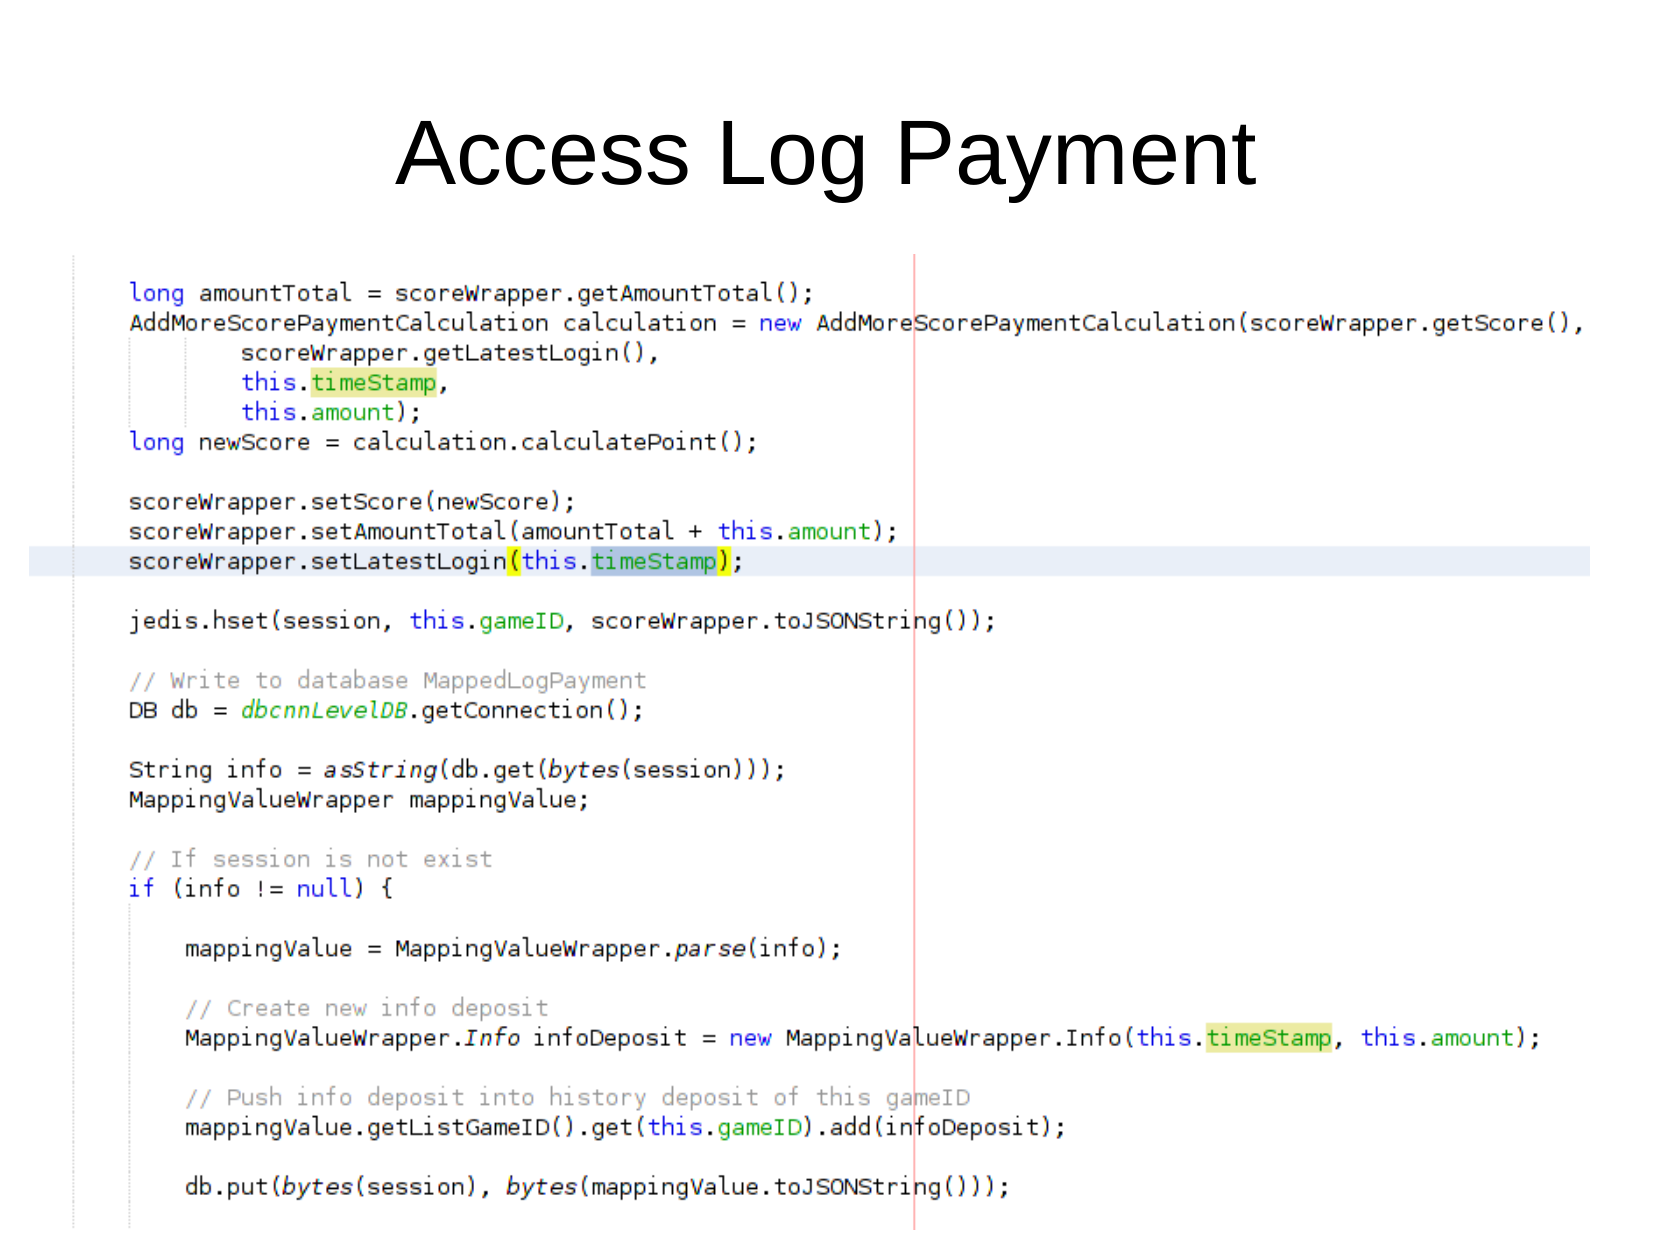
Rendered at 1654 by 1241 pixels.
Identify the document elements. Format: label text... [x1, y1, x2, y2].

title Access Log Payment [82, 49, 1571, 254]
picture [29, 254, 1590, 1230]
